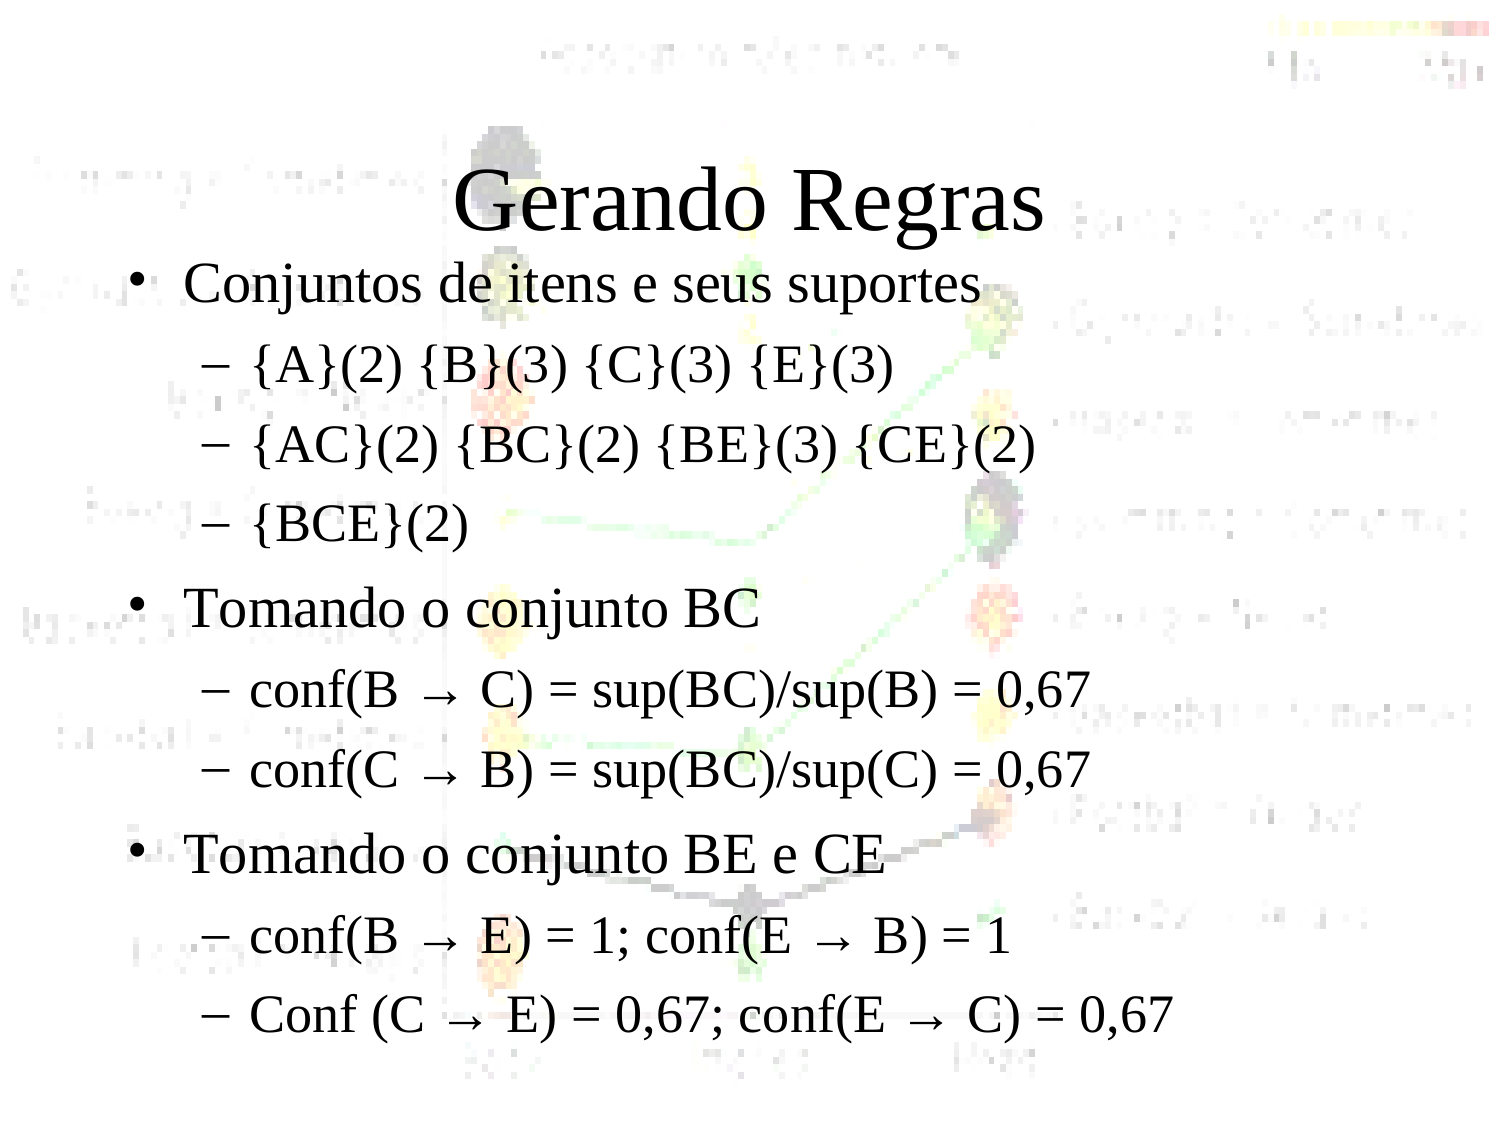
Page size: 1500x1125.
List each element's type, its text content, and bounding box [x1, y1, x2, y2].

title Gerando Regras [112, 75, 1388, 236]
list Conjuntos de itens e seus suportes {A}(2) {B}(3) {C}(3) {E}(3) {AC}(2) {BC}(2) {BE}(3) {CE}(2) {BCE}(2) Tomando o conjunto BC conf(B → C) = sup(BC)/sup(B) = 0,67 conf(C → B) = sup(BC)/sup(C) = 0,67 Tomando o conjunto BE e CE conf(B → E) = 1; conf(E → B) = 1 Conf (C → E) = 0,67; conf(E → C) = 0,67 [112, 236, 1388, 1052]
